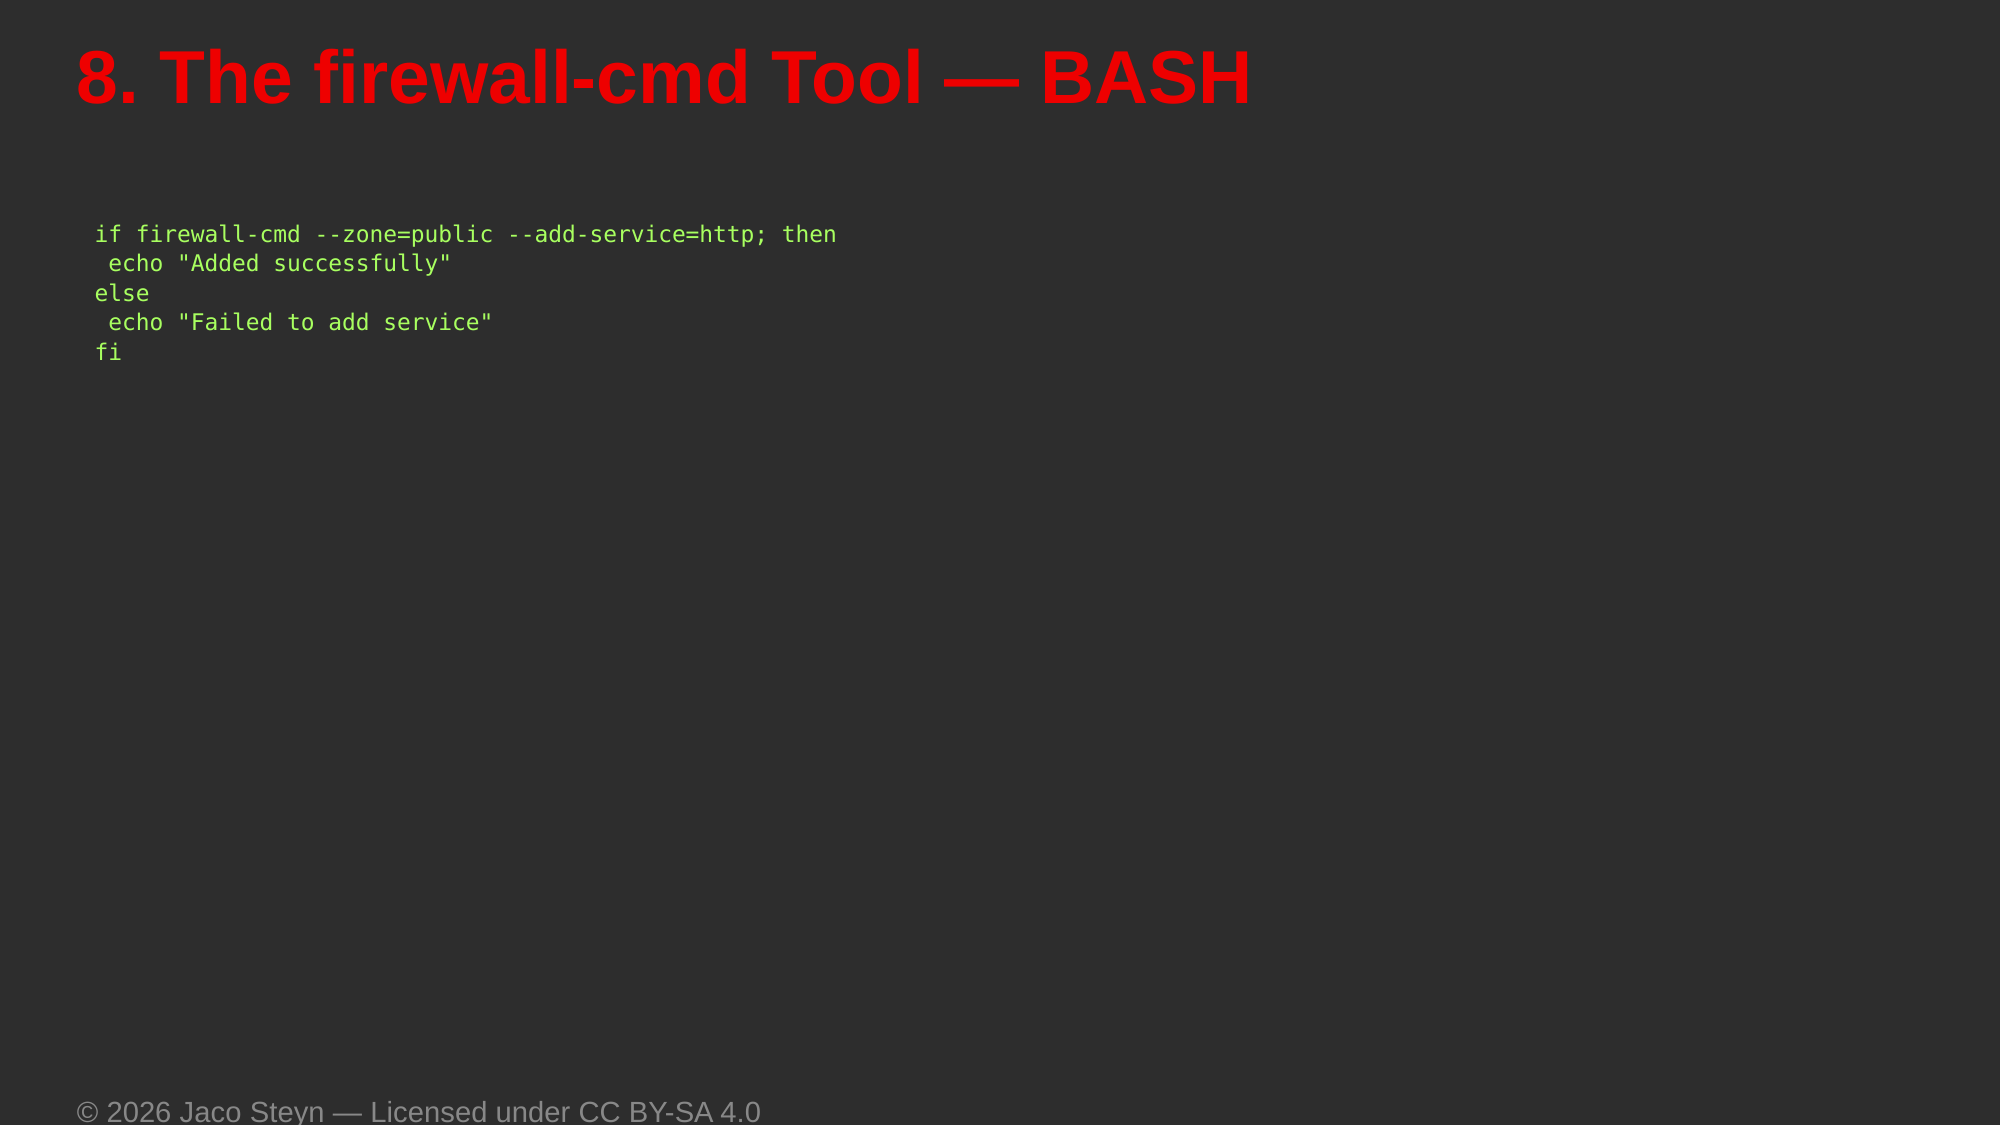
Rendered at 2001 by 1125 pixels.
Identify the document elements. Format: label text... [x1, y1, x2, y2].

text_box if firewall-cmd --zone=public --add-service=http; then echo "Added successfully" else echo "Failed to add service" fi [59, 194, 1942, 1052]
text_box © 2026 Jaco Steyn — Licensed under CC BY-SA 4.0 [59, 1083, 1942, 1120]
text_box 8. The firewall-cmd Tool — BASH [59, 23, 1942, 178]
